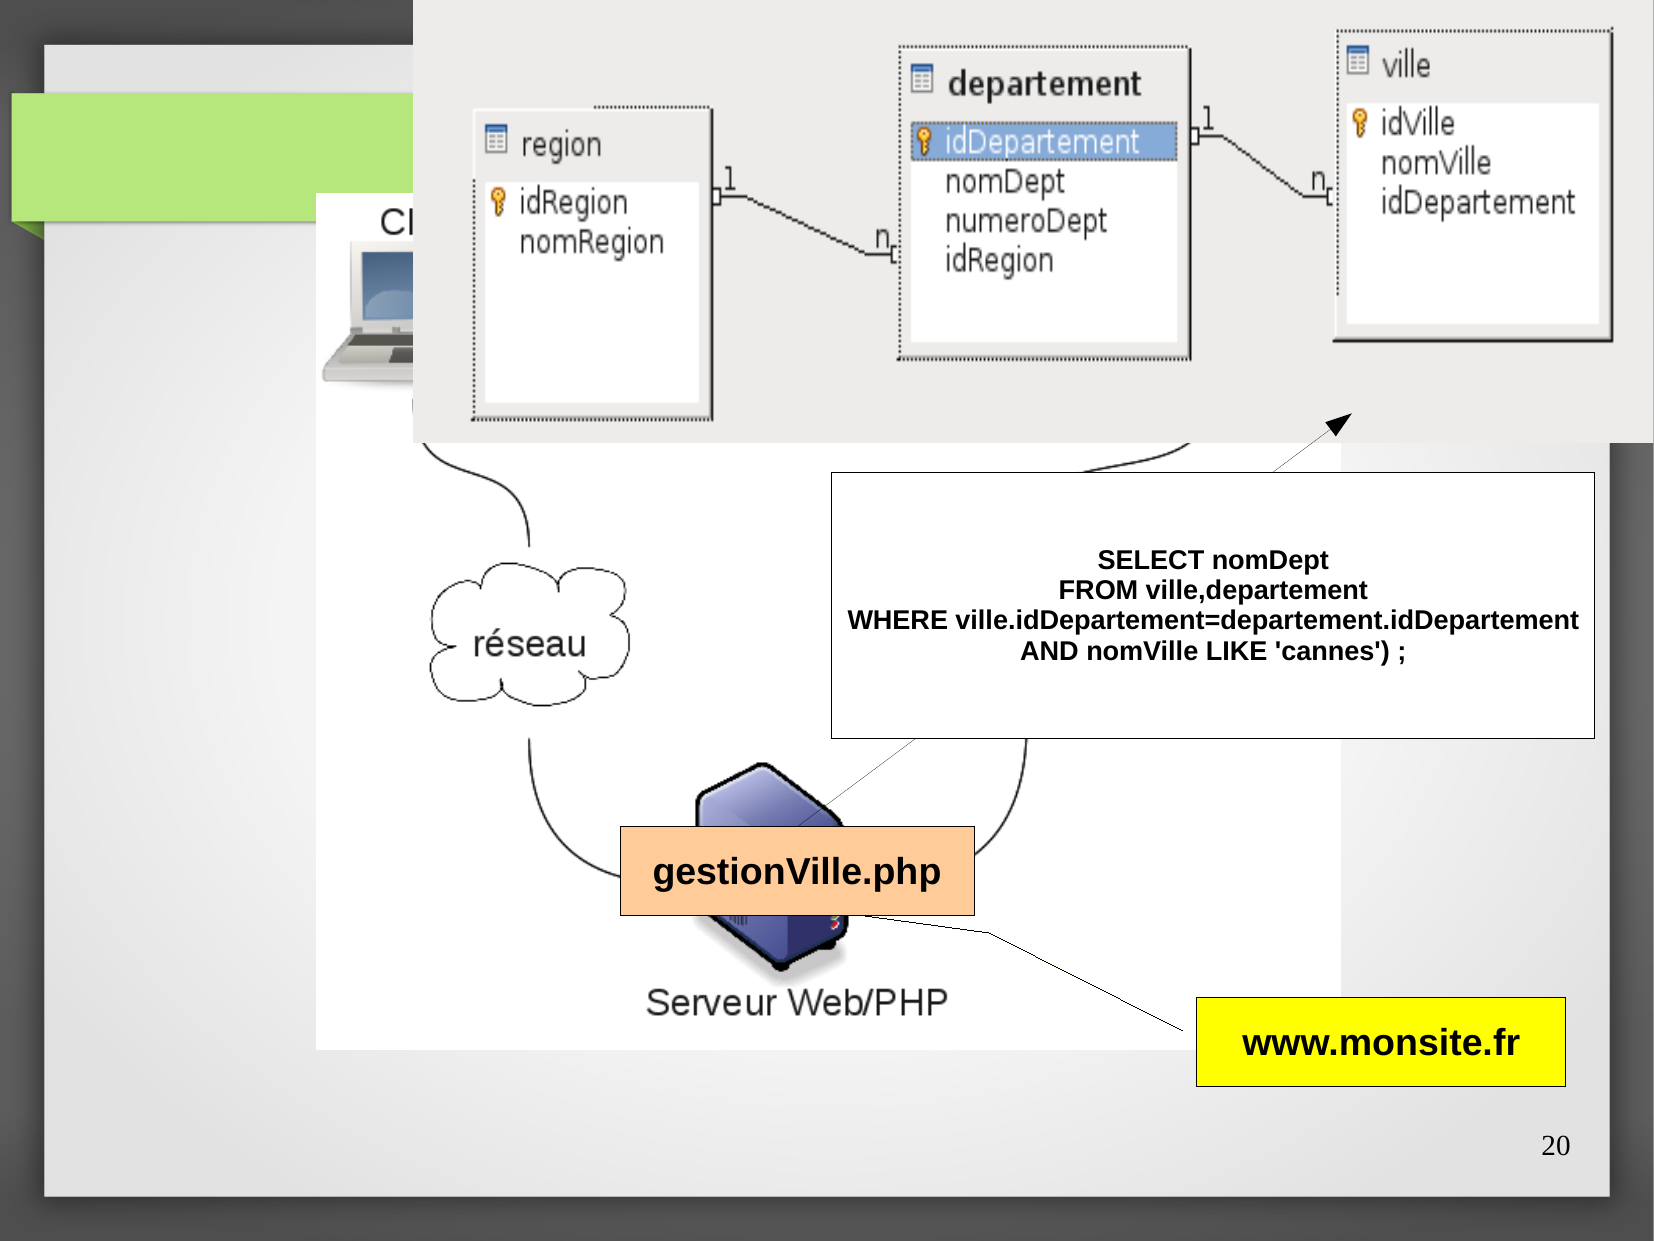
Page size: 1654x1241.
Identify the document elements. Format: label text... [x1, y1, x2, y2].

text_box SELECT nomDept FROM ville,departement WHERE ville.idDepartement=departement.idDepartement AND nomVille LIKE 'cannes') ; [831, 472, 1595, 739]
text_box www.monsite.fr [1197, 998, 1566, 1086]
text_box gestionVille.php [620, 826, 975, 916]
picture [0, 0, 1654, 1241]
